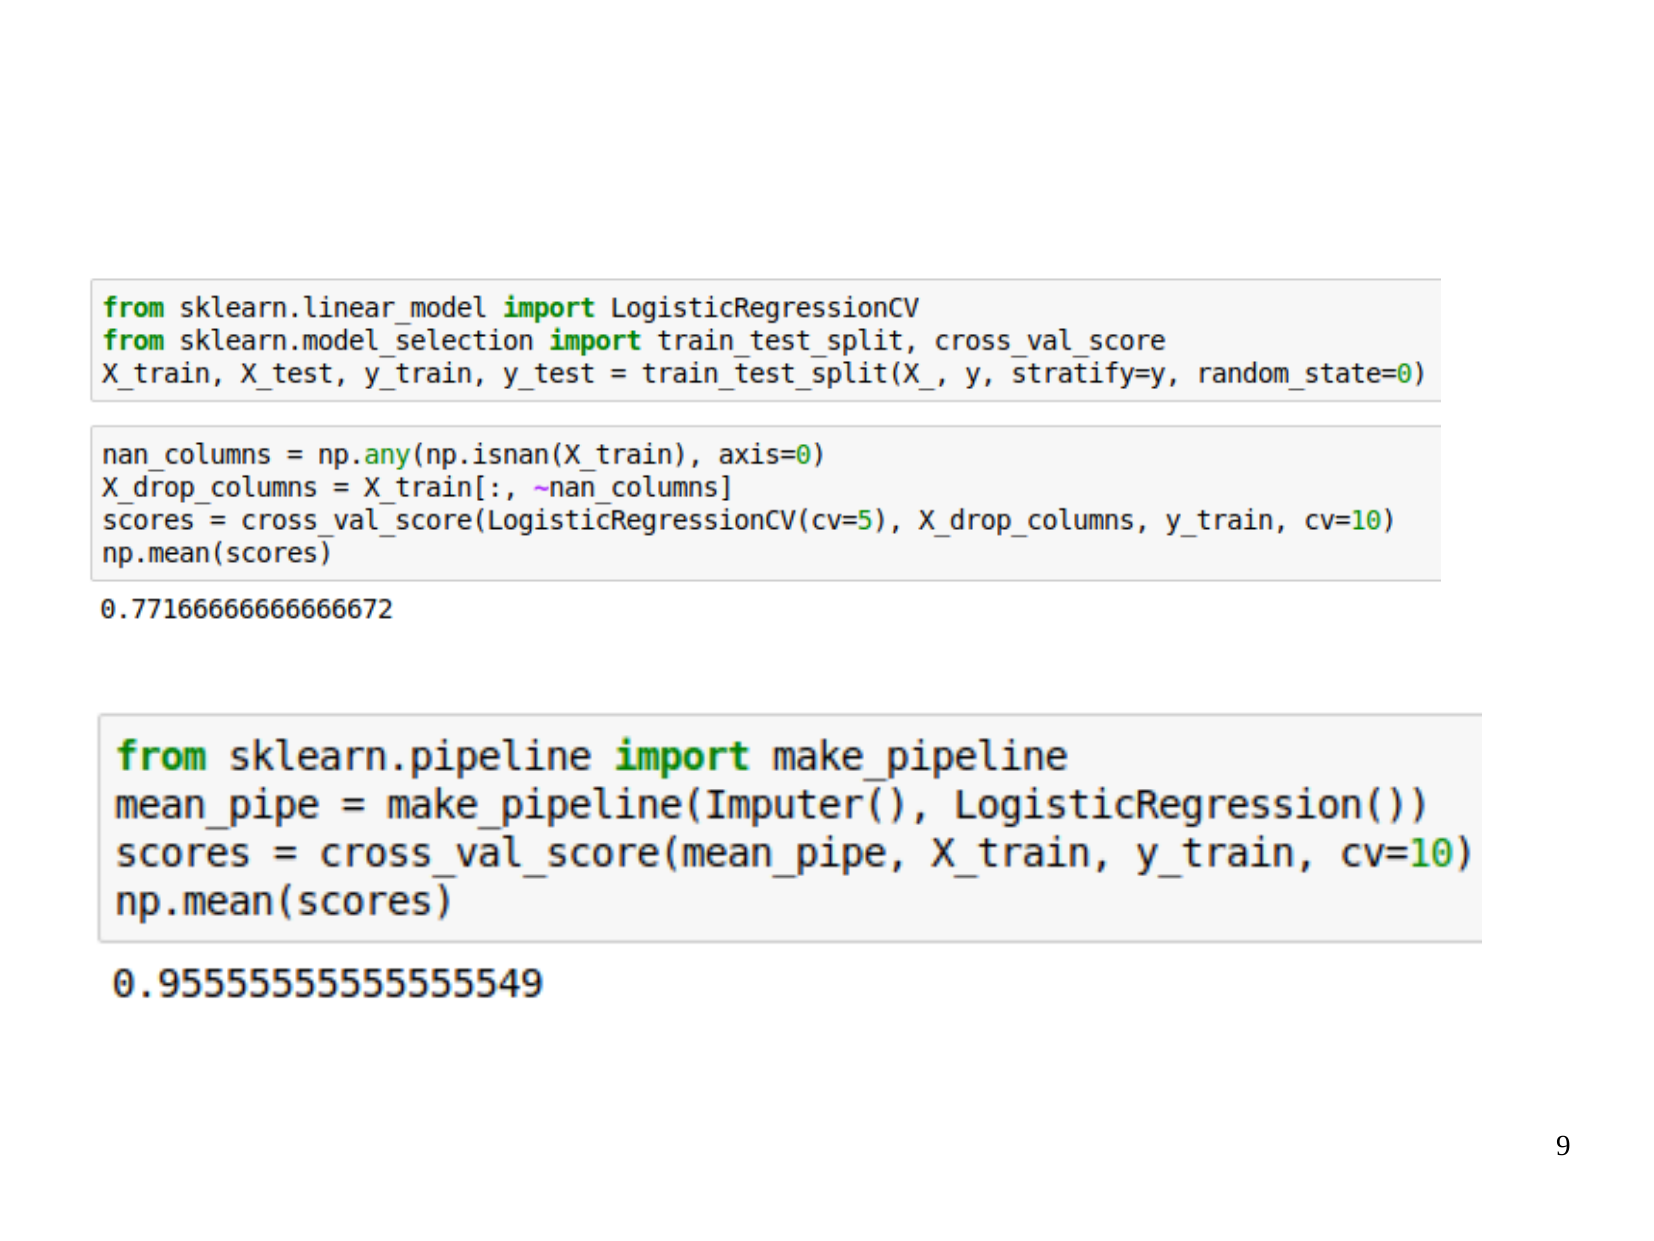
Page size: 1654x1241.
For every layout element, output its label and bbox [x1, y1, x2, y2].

picture [85, 277, 1441, 638]
picture [90, 700, 1482, 1036]
